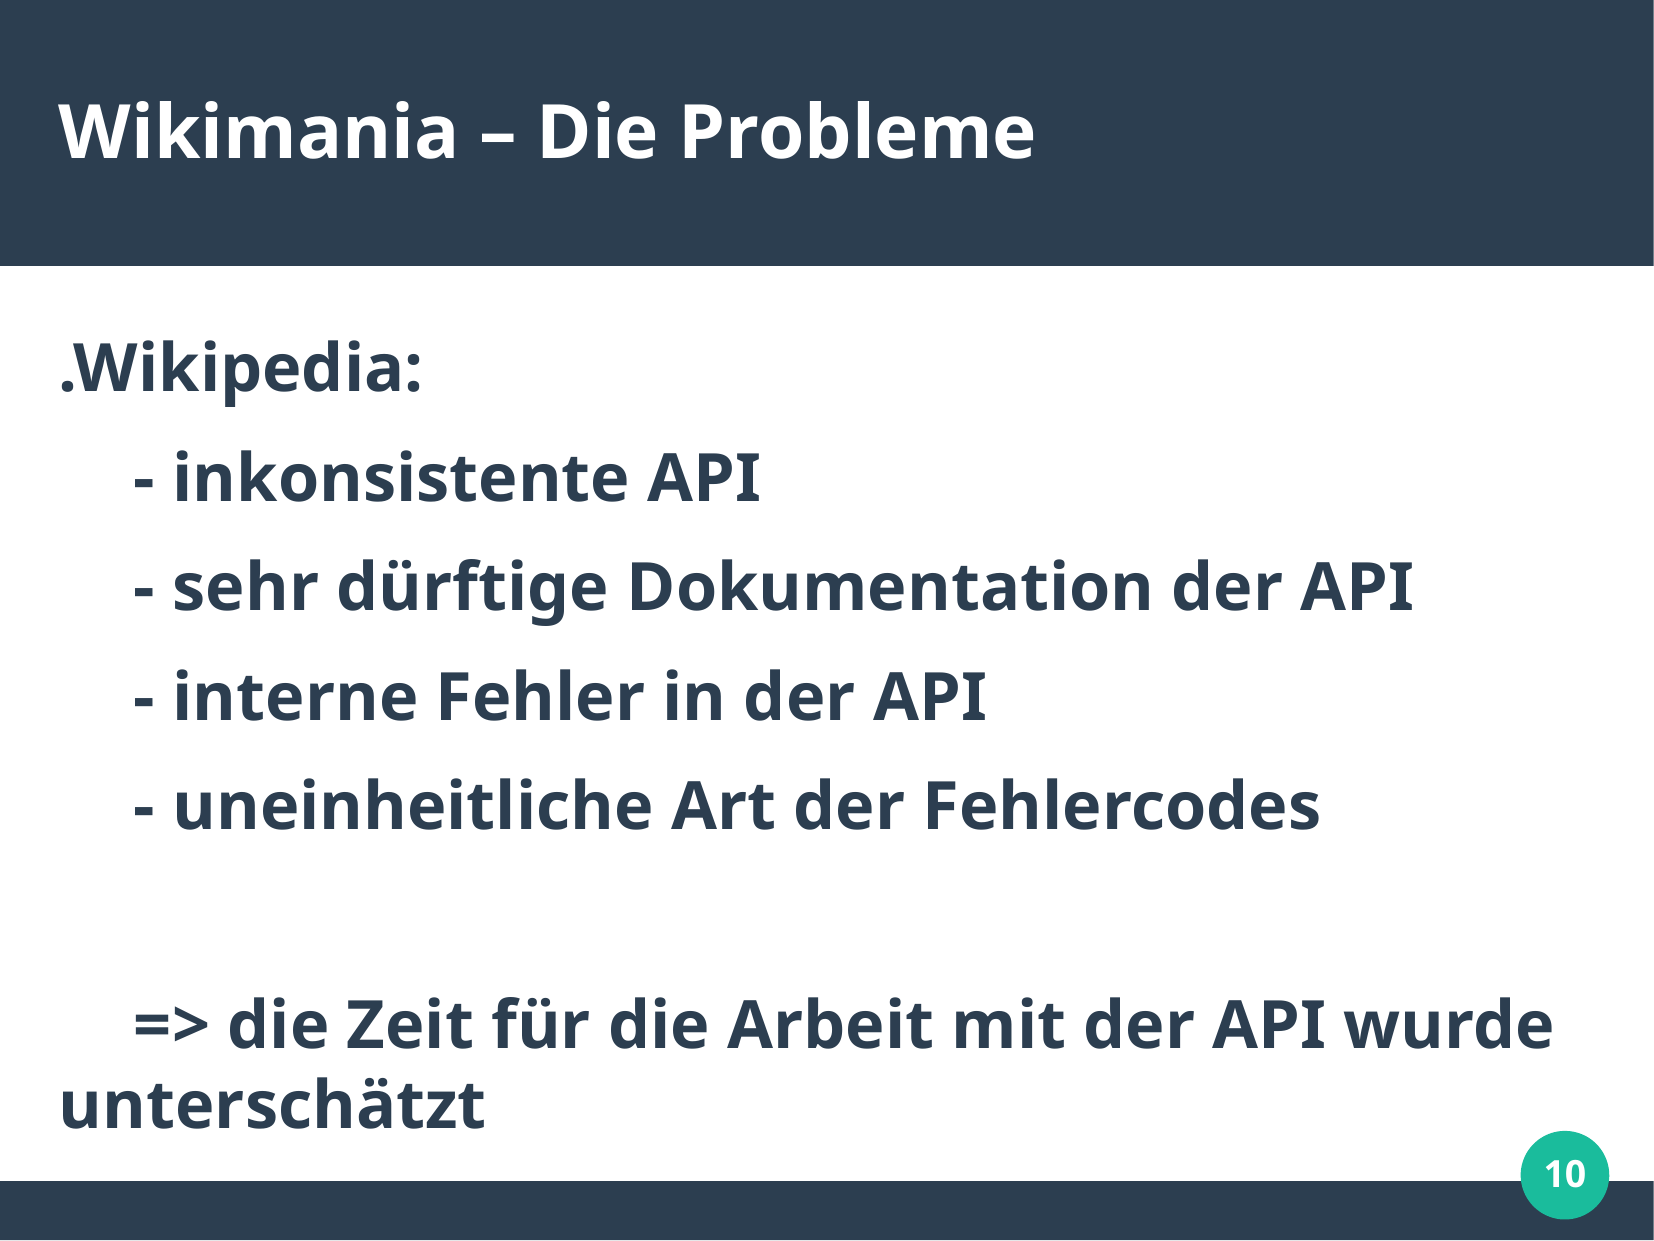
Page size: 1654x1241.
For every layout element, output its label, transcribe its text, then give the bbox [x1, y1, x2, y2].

title Wikimania – Die Probleme [59, 49, 1595, 207]
text_box [1505, 1116, 1625, 1235]
list .Wikipedia: - inkonsistente API - sehr dürftige Dokumentation der API - interne Fehler in der API - uneinheitliche Art der Fehlercodes => die Zeit für die Arbeit mit der API wurde unterschätzt [59, 324, 1595, 1152]
